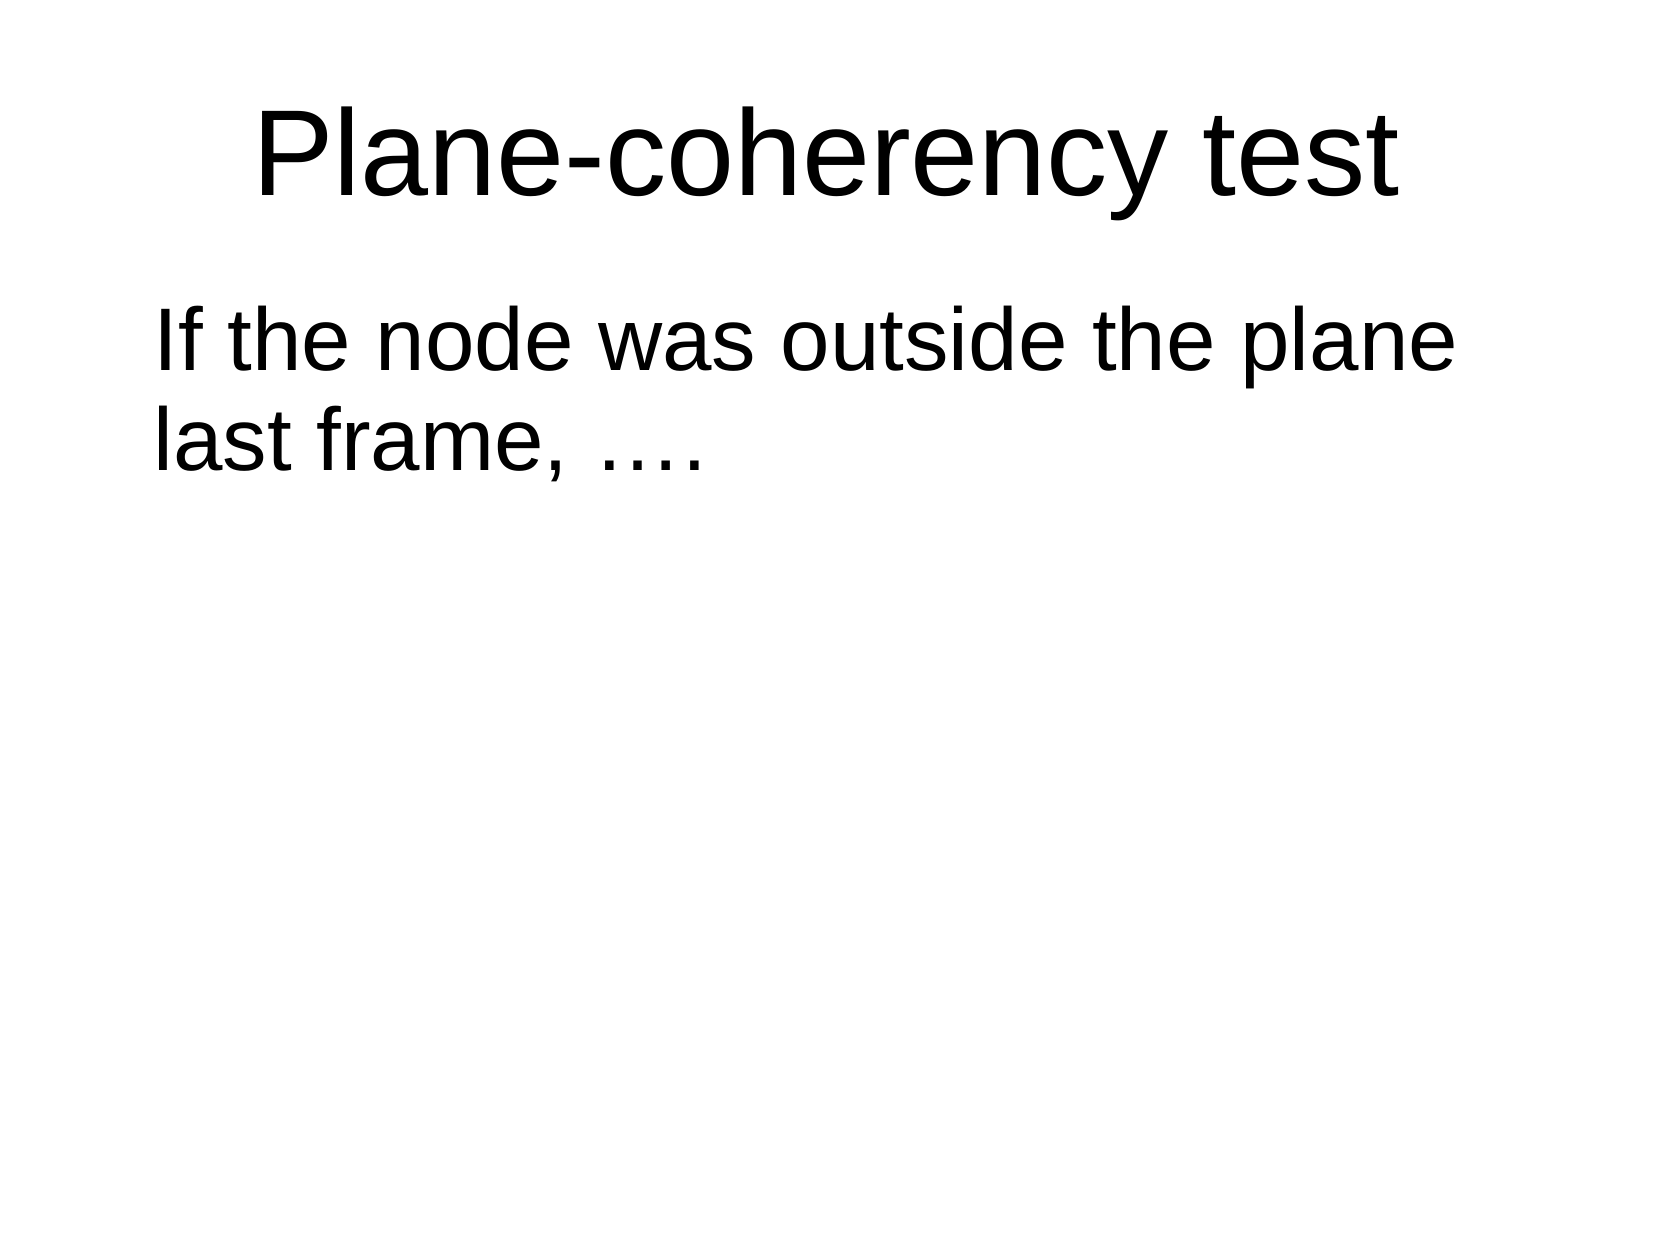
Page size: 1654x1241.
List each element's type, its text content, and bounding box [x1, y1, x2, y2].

list If the node was outside the plane last frame, …. [82, 290, 1571, 1010]
title Plane-coherency test [82, 49, 1571, 257]
